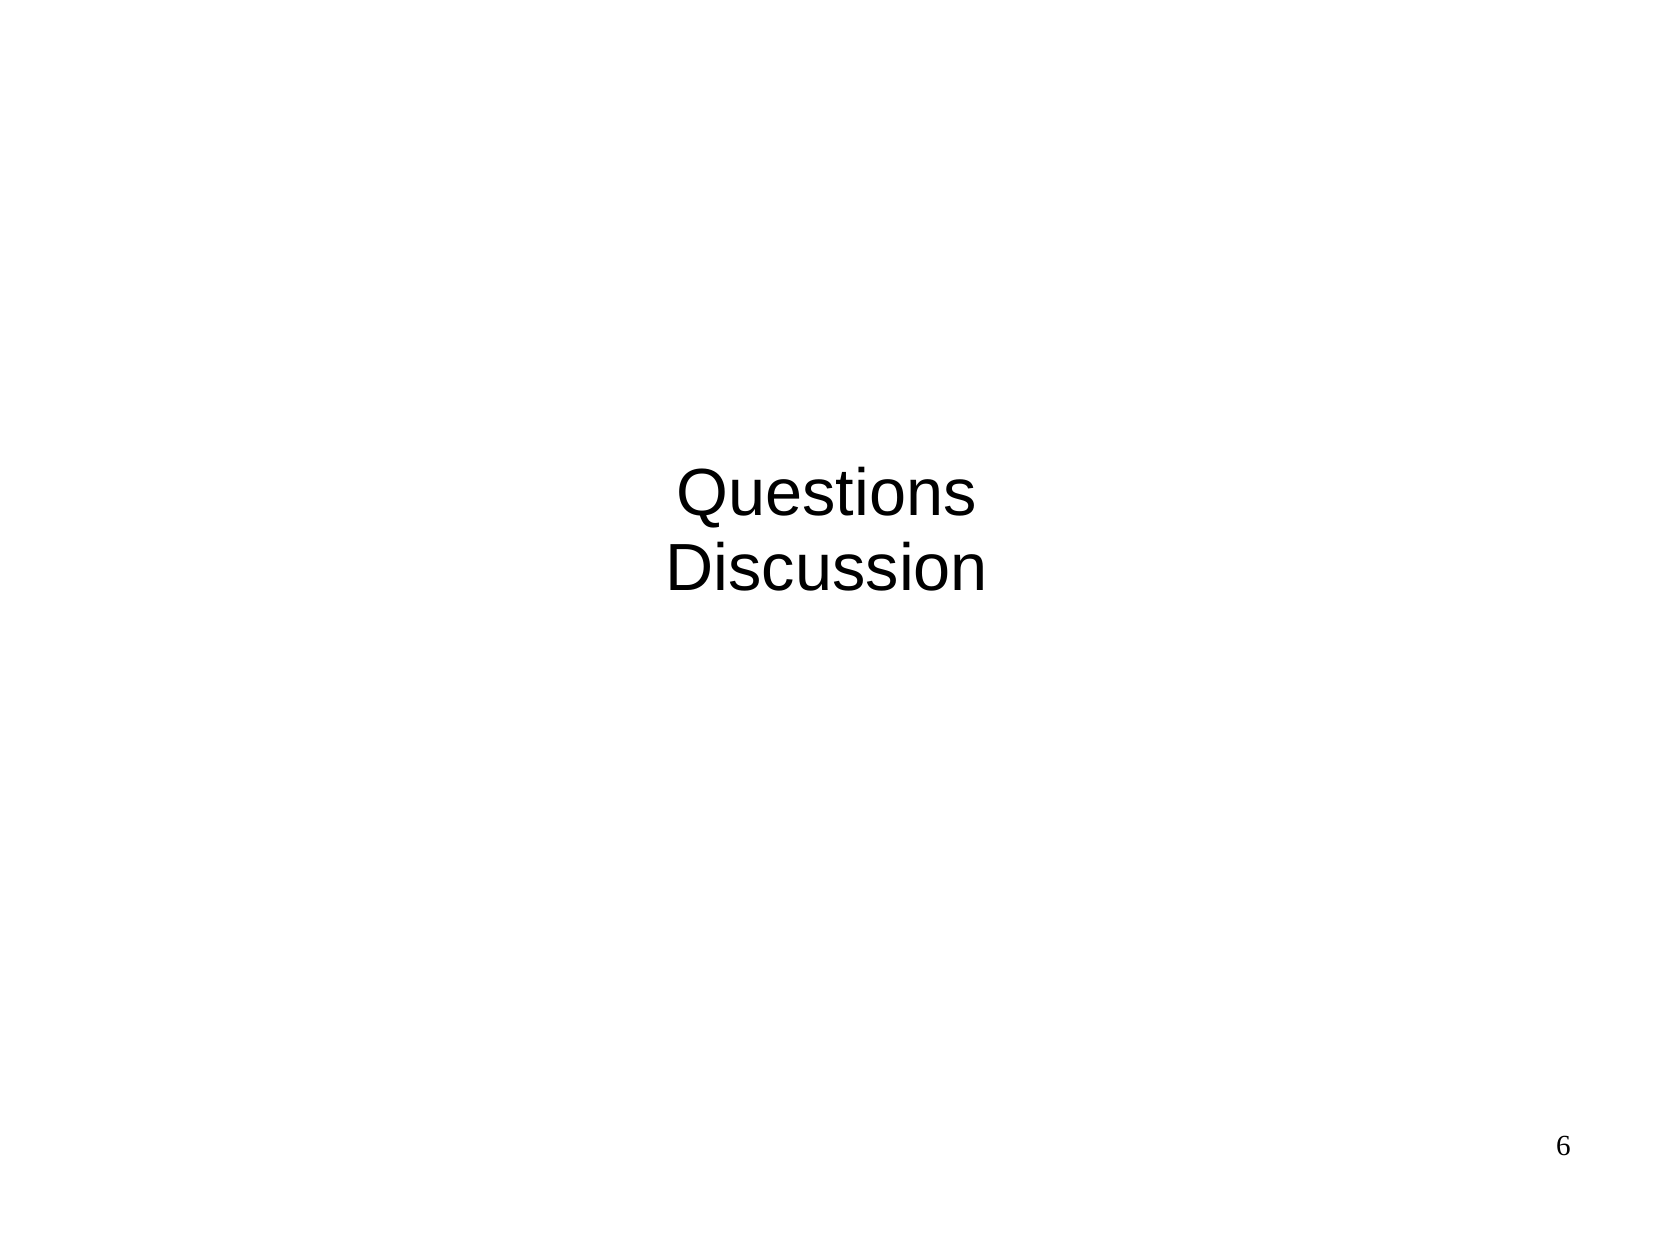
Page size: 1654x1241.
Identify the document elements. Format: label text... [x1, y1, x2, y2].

text_box Questions Discussion [82, 49, 1571, 1010]
